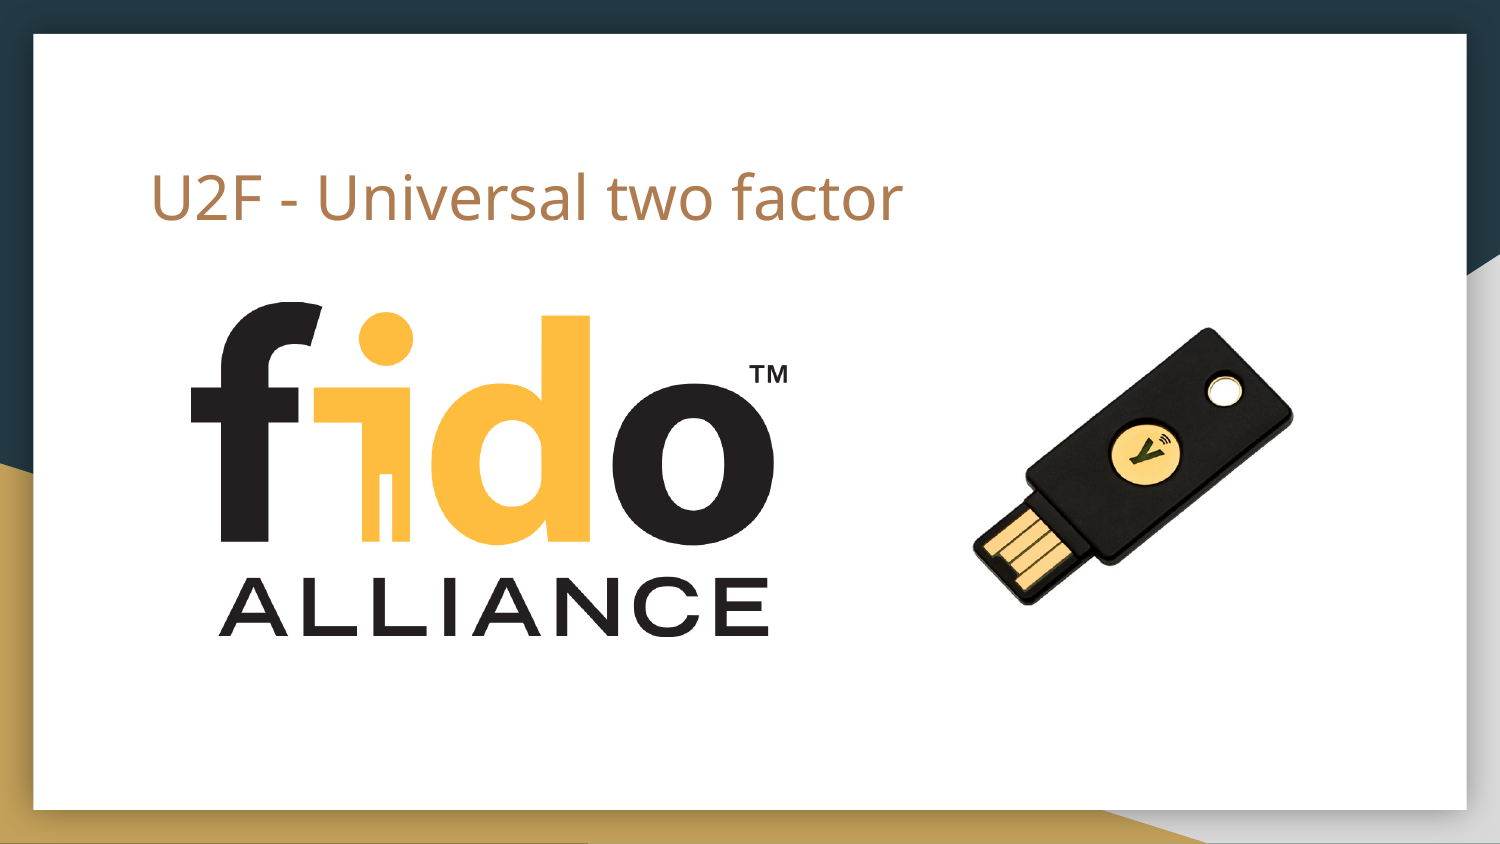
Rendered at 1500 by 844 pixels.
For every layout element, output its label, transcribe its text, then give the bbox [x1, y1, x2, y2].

picture [179, 302, 800, 667]
title U2F - Universal two factor [134, 138, 1366, 296]
picture [955, 326, 1311, 607]
